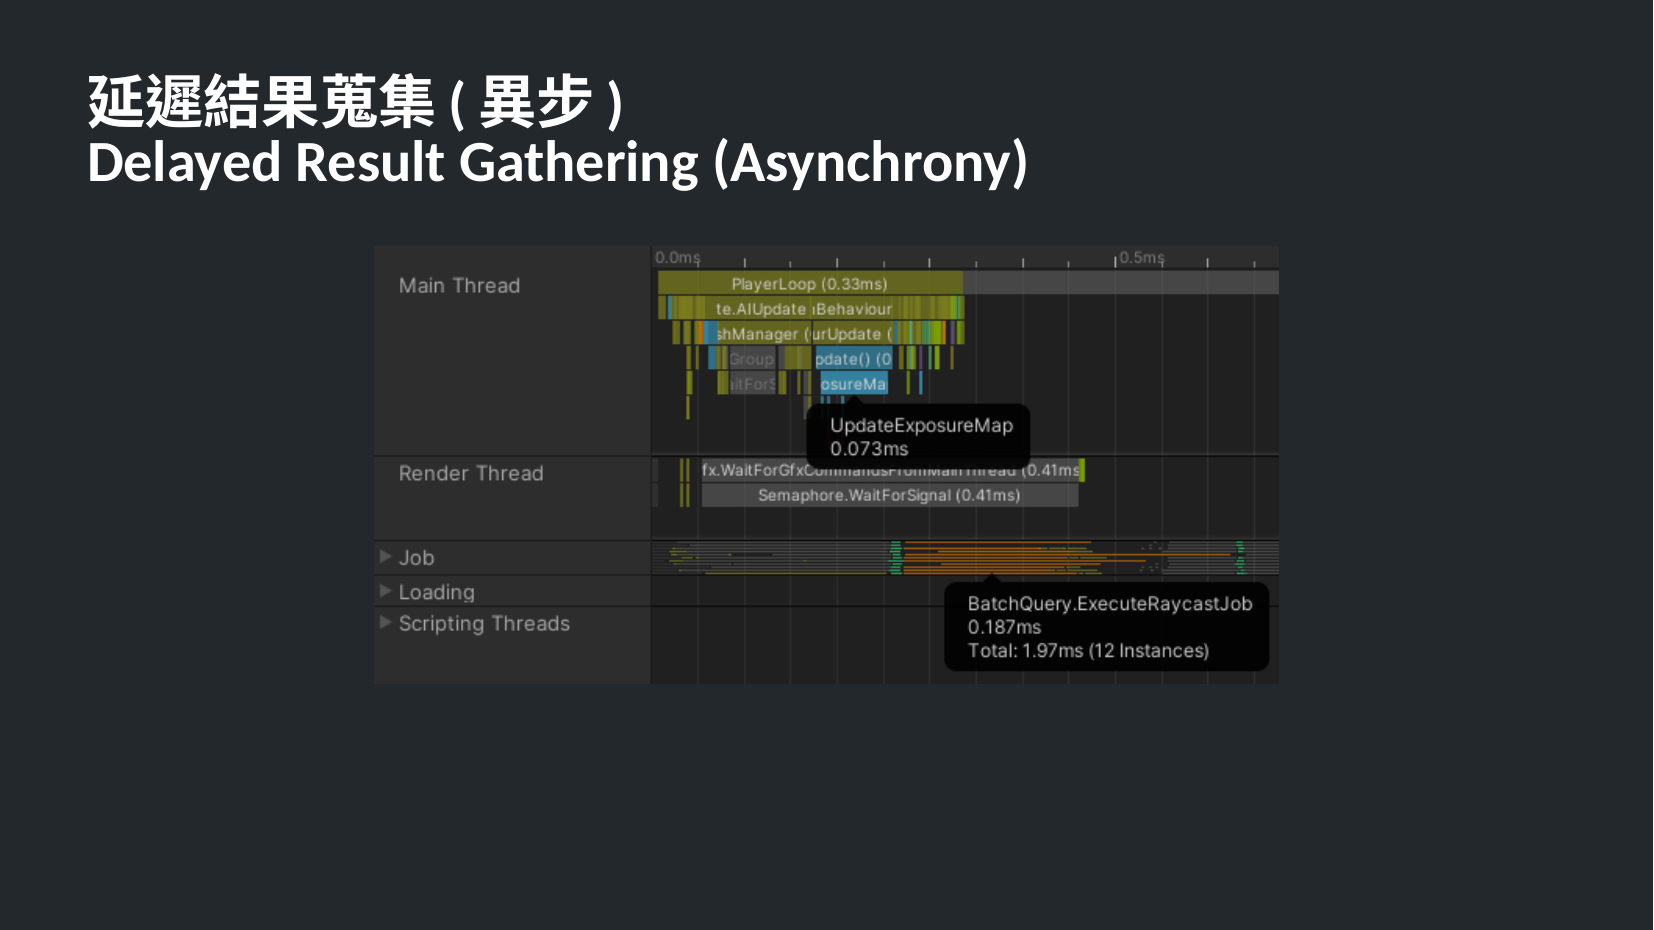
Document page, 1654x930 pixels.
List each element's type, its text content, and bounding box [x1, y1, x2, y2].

picture [374, 246, 1279, 684]
text_box 延遲結果蒐集(異步) Delayed Result Gathering (Asynchrony) [72, 72, 1051, 210]
